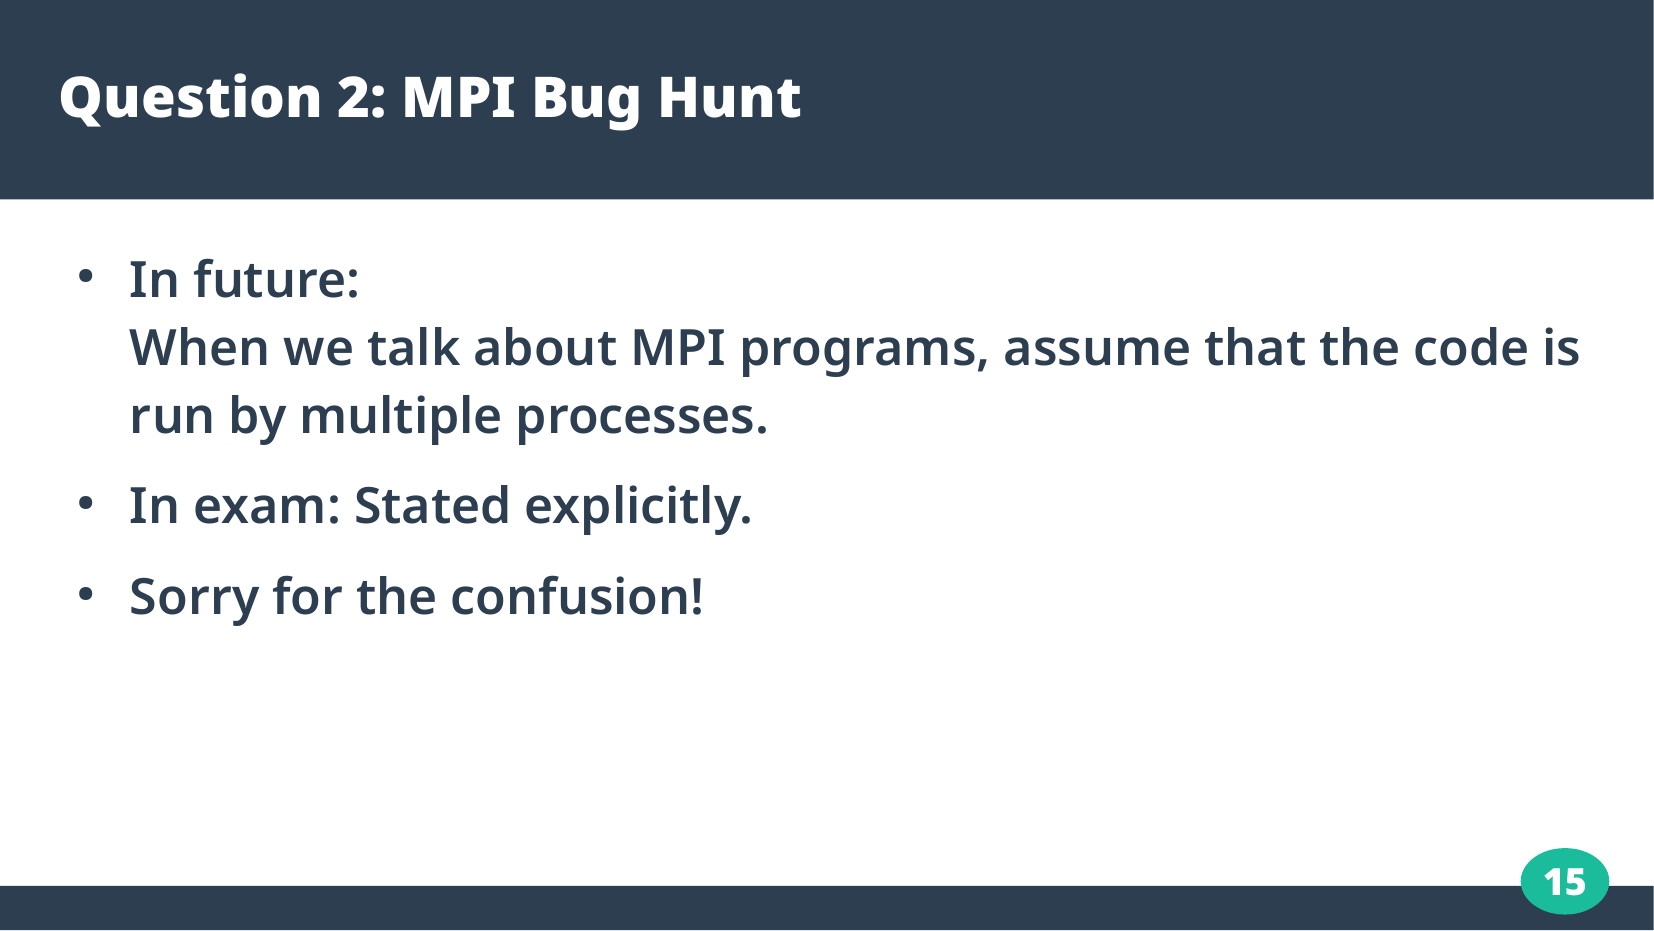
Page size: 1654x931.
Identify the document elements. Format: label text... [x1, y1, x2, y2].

title Question 2: MPI Bug Hunt [59, 37, 1595, 155]
list In future: When we talk about MPI programs, assume that the code is run by multiple processes. In exam: Stated explicitly. Sorry for the confusion! [59, 243, 1595, 864]
